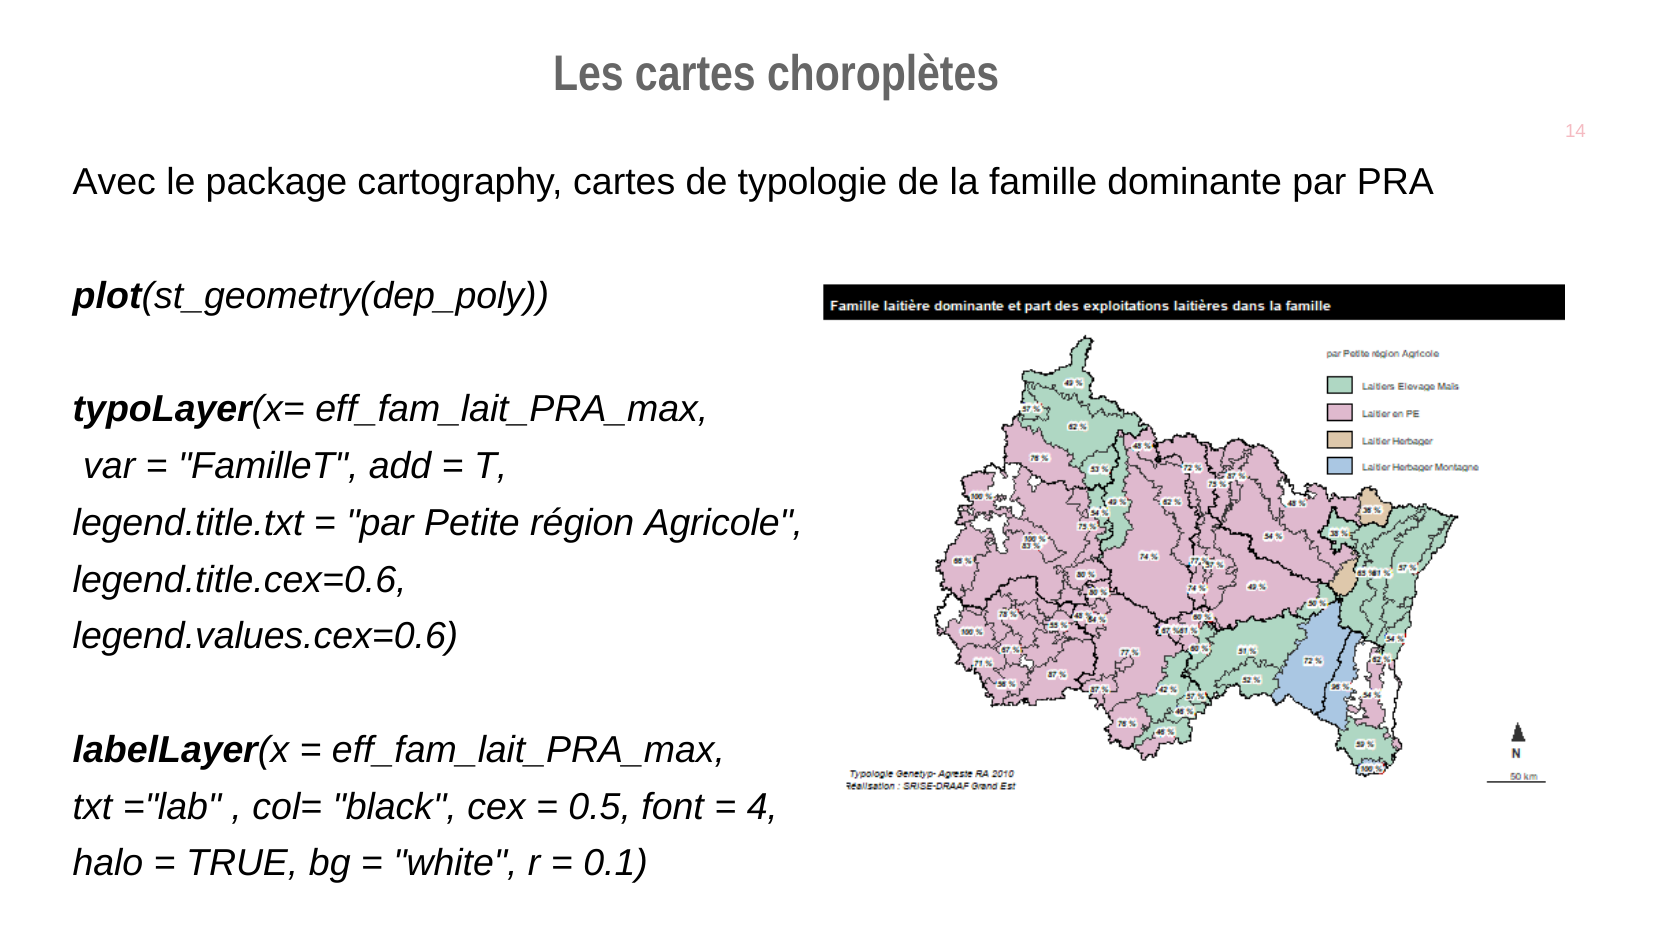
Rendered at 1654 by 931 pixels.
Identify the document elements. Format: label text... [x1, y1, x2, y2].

title Les cartes choroplètes [97, 40, 1456, 102]
text_box Avec le package cartography, cartes de typologie de la famille dominante par PRA plot(st_geometry(dep_poly)) typoLayer(x= eff_fam_lait_PRA_max, var = "FamilleT", add = T, legend.title.txt = "par Petite région Agricole", legend.title.cex=0.6, legend.values.cex=0.6) labelLayer(x = eff_fam_lait_PRA_max, txt ="lab" , col= "black", cex = 0.5, font = 4, halo = TRUE, bg = "white", r = 0.1) [54, 157, 1528, 931]
picture [819, 284, 1565, 790]
text_box [1564, 118, 1654, 142]
